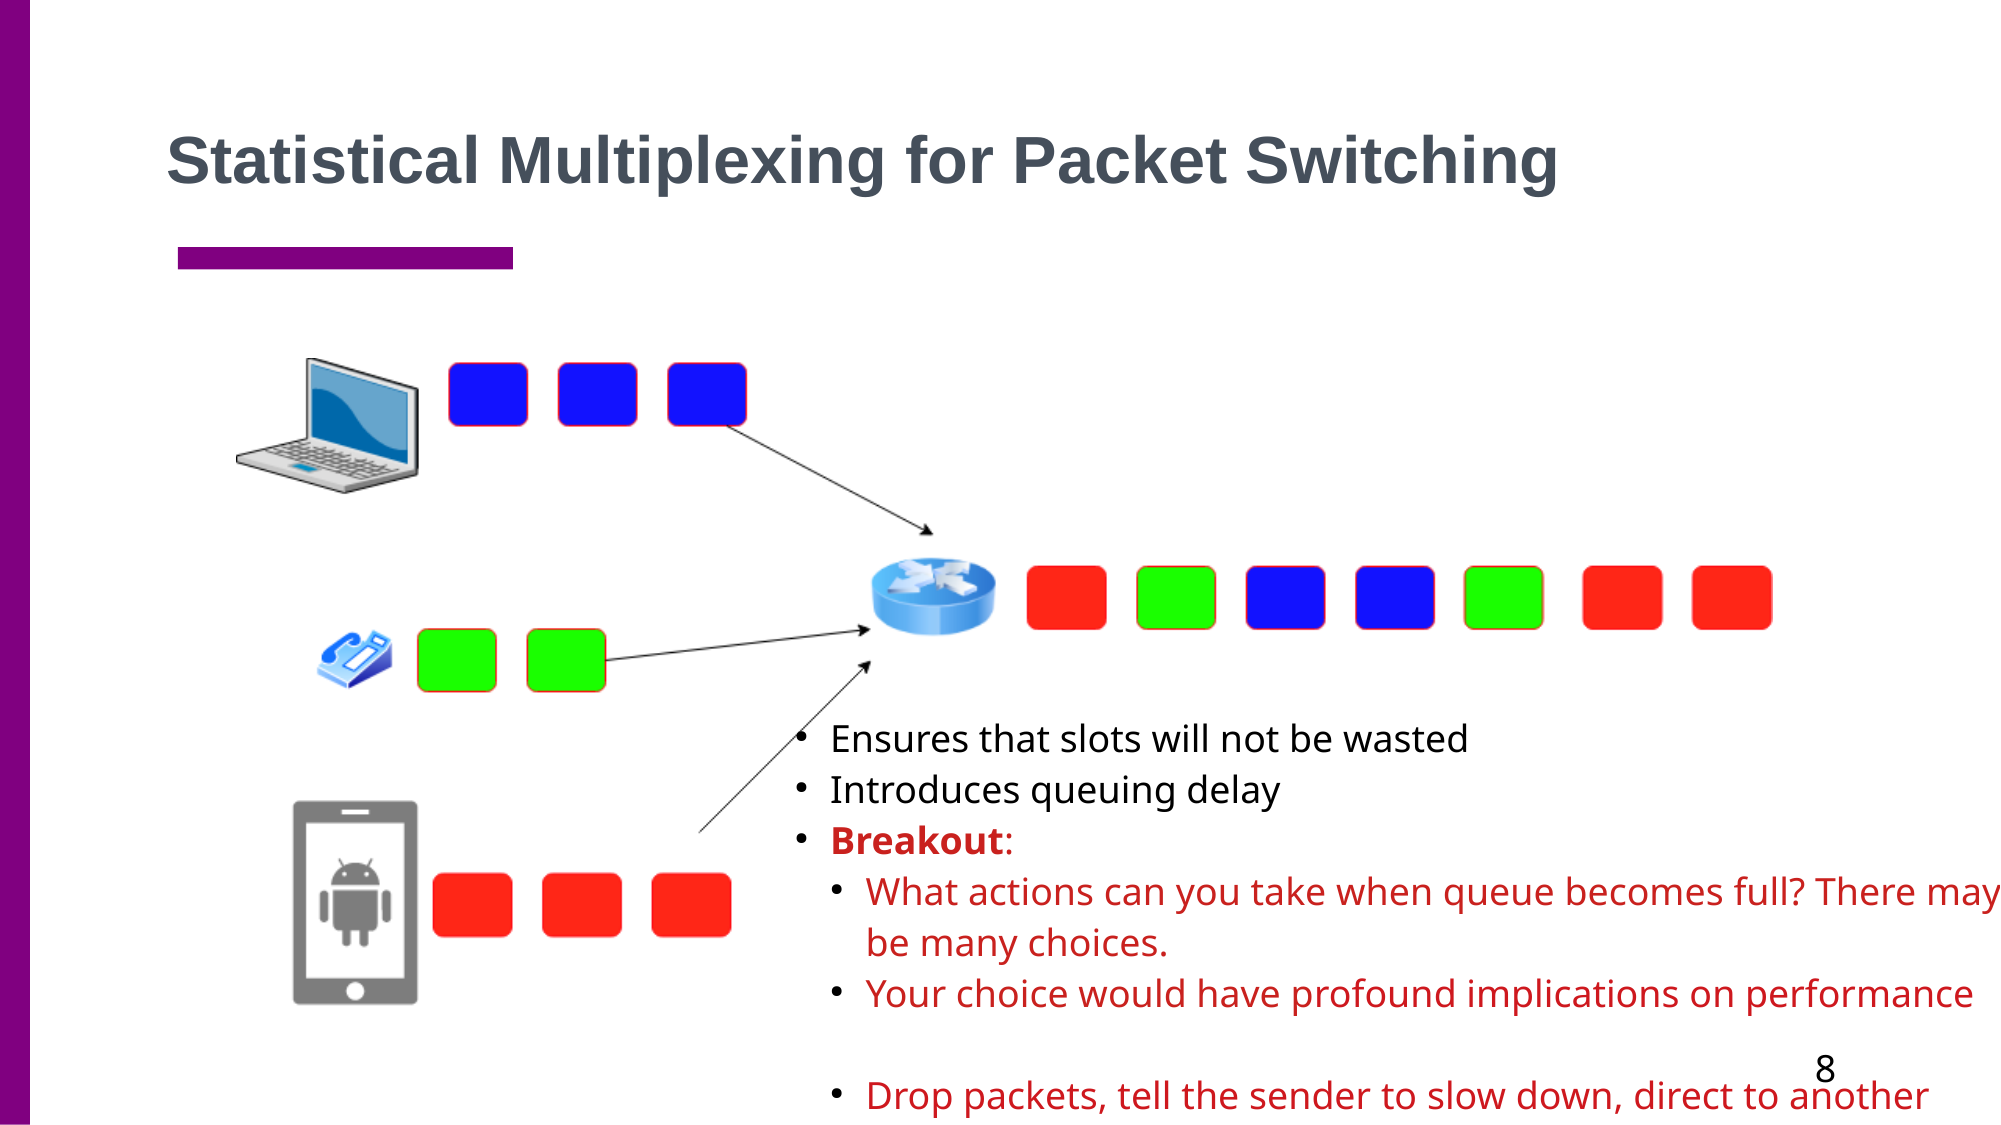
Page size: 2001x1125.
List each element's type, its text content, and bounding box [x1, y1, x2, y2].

picture [236, 358, 1773, 1007]
text_box Ensures that slots will not be wasted Introduces queuing delay Breakout: What actions can you take when queue becomes full? There may be many choices. Your choice would have profound implications on performance Drop packets, tell the sender to slow down, direct to another routers [780, 705, 2000, 1125]
text_box Statistical Multiplexing for Packet Switching [151, 0, 1849, 212]
